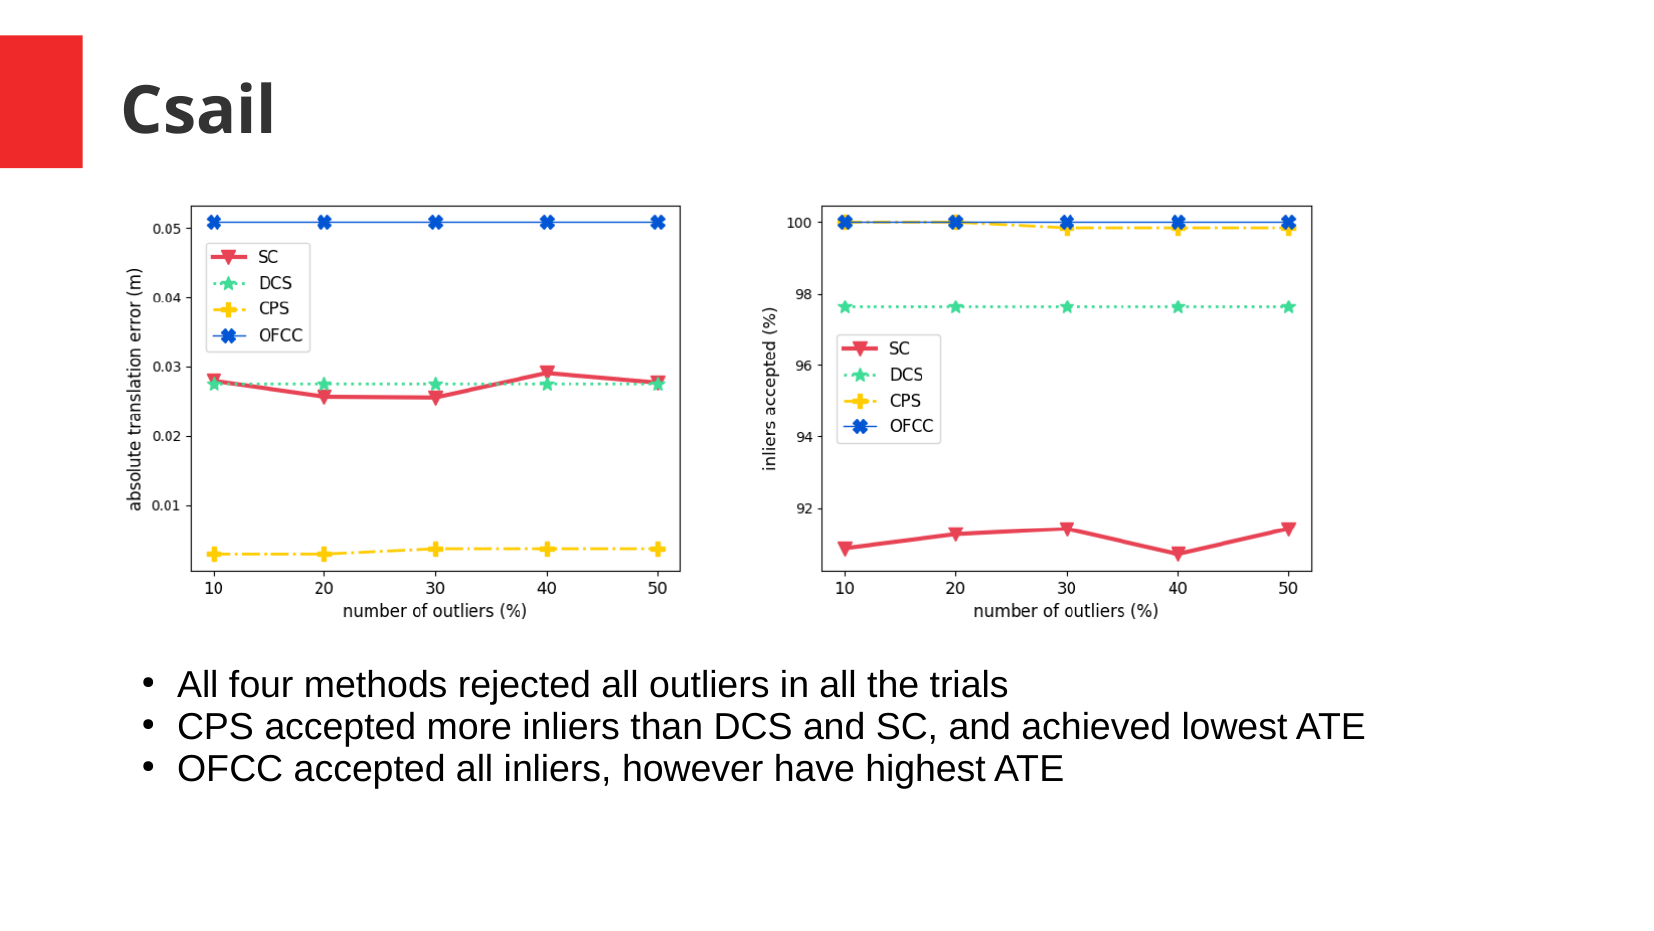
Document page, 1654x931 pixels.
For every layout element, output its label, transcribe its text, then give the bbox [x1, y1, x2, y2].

picture [118, 188, 1323, 642]
text_box All four methods rejected all outliers in all the trials CPS accepted more inliers than DCS and SC, and achieved lowest ATE OFCC accepted all inliers, however have highest ATE [141, 655, 1367, 839]
text_box Csail [105, 59, 293, 154]
